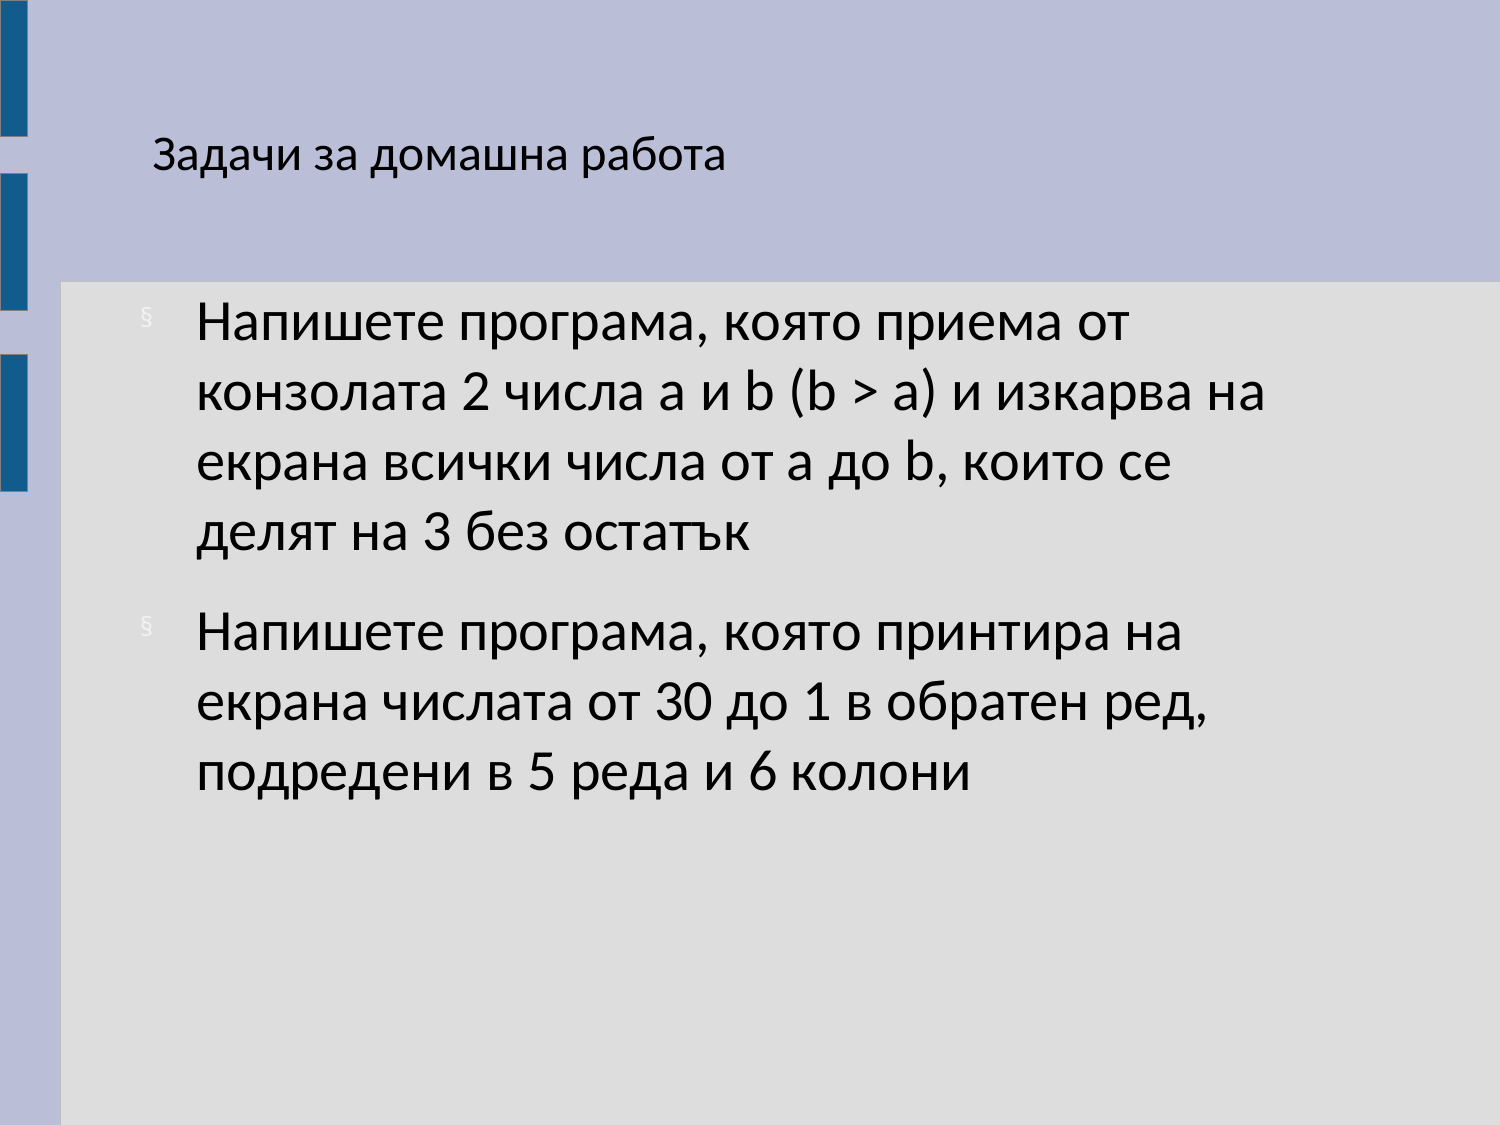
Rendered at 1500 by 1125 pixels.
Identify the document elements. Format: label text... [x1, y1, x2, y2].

title Задачи за домашна работа [137, 112, 1488, 300]
list Напишете програма, която приема от конзолата 2 числа a и b (b > a) и изкарва на екрана всички числа от a до b, които се делят на 3 без остатък Напишете програма, която принтира на екрана числата от 30 до 1 в обратен ред, подредени в 5 реда и 6 колони [125, 275, 1313, 1075]
